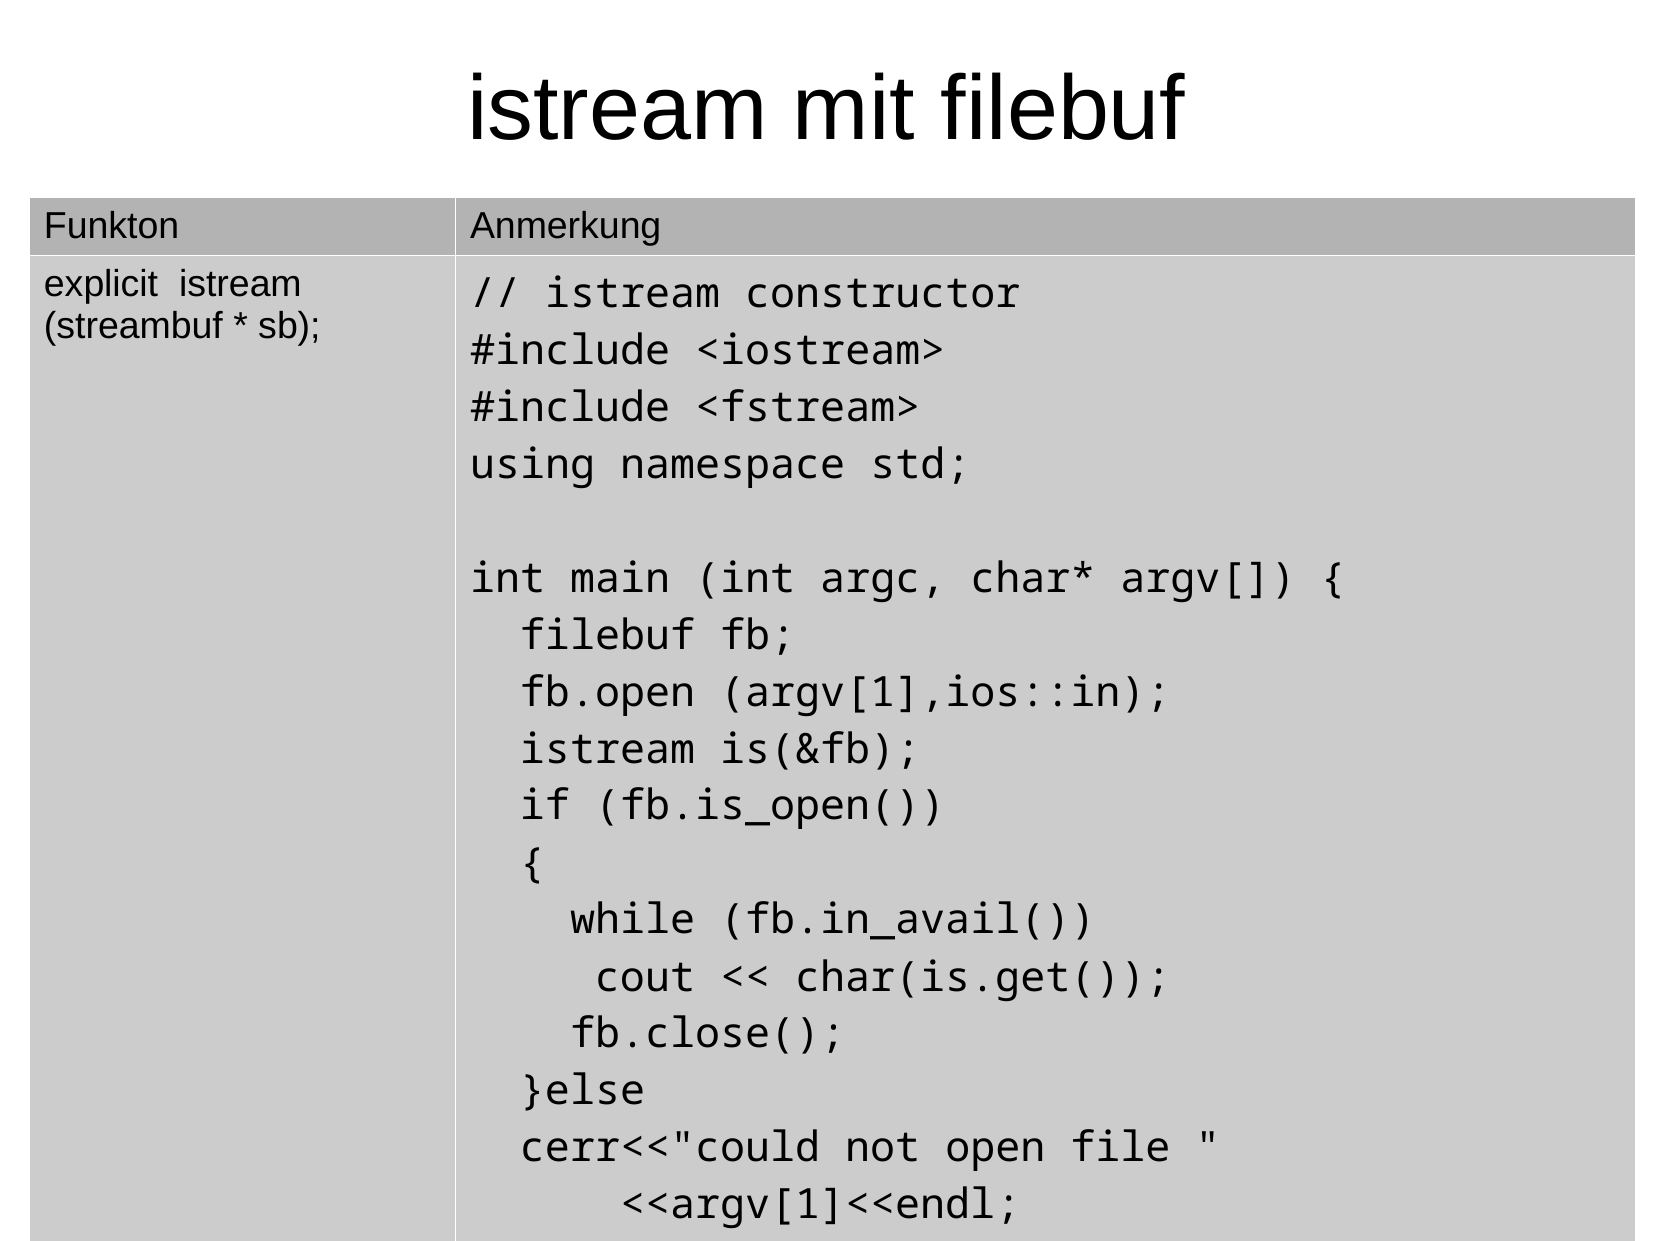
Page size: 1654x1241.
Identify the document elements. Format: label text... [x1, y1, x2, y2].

table_header Anmerkung [456, 198, 1635, 255]
table_cell explicit istream (streambuf * sb); [30, 256, 455, 1241]
title istream mit filebuf [82, 49, 1571, 166]
table_header Funkton [30, 198, 455, 255]
table_cell // istream constructor #include <iostream> #include <fstream> using namespace std; int main (int argc, char* argv[]) { filebuf fb; fb.open (argv[1],ios::in); istream is(&fb); if (fb.is_open()) { while (fb.in_avail()) cout << char(is.get()); fb.close(); }else cerr<<"could not open file " <<argv[1]<<endl; Return 0; } [456, 256, 1635, 1241]
